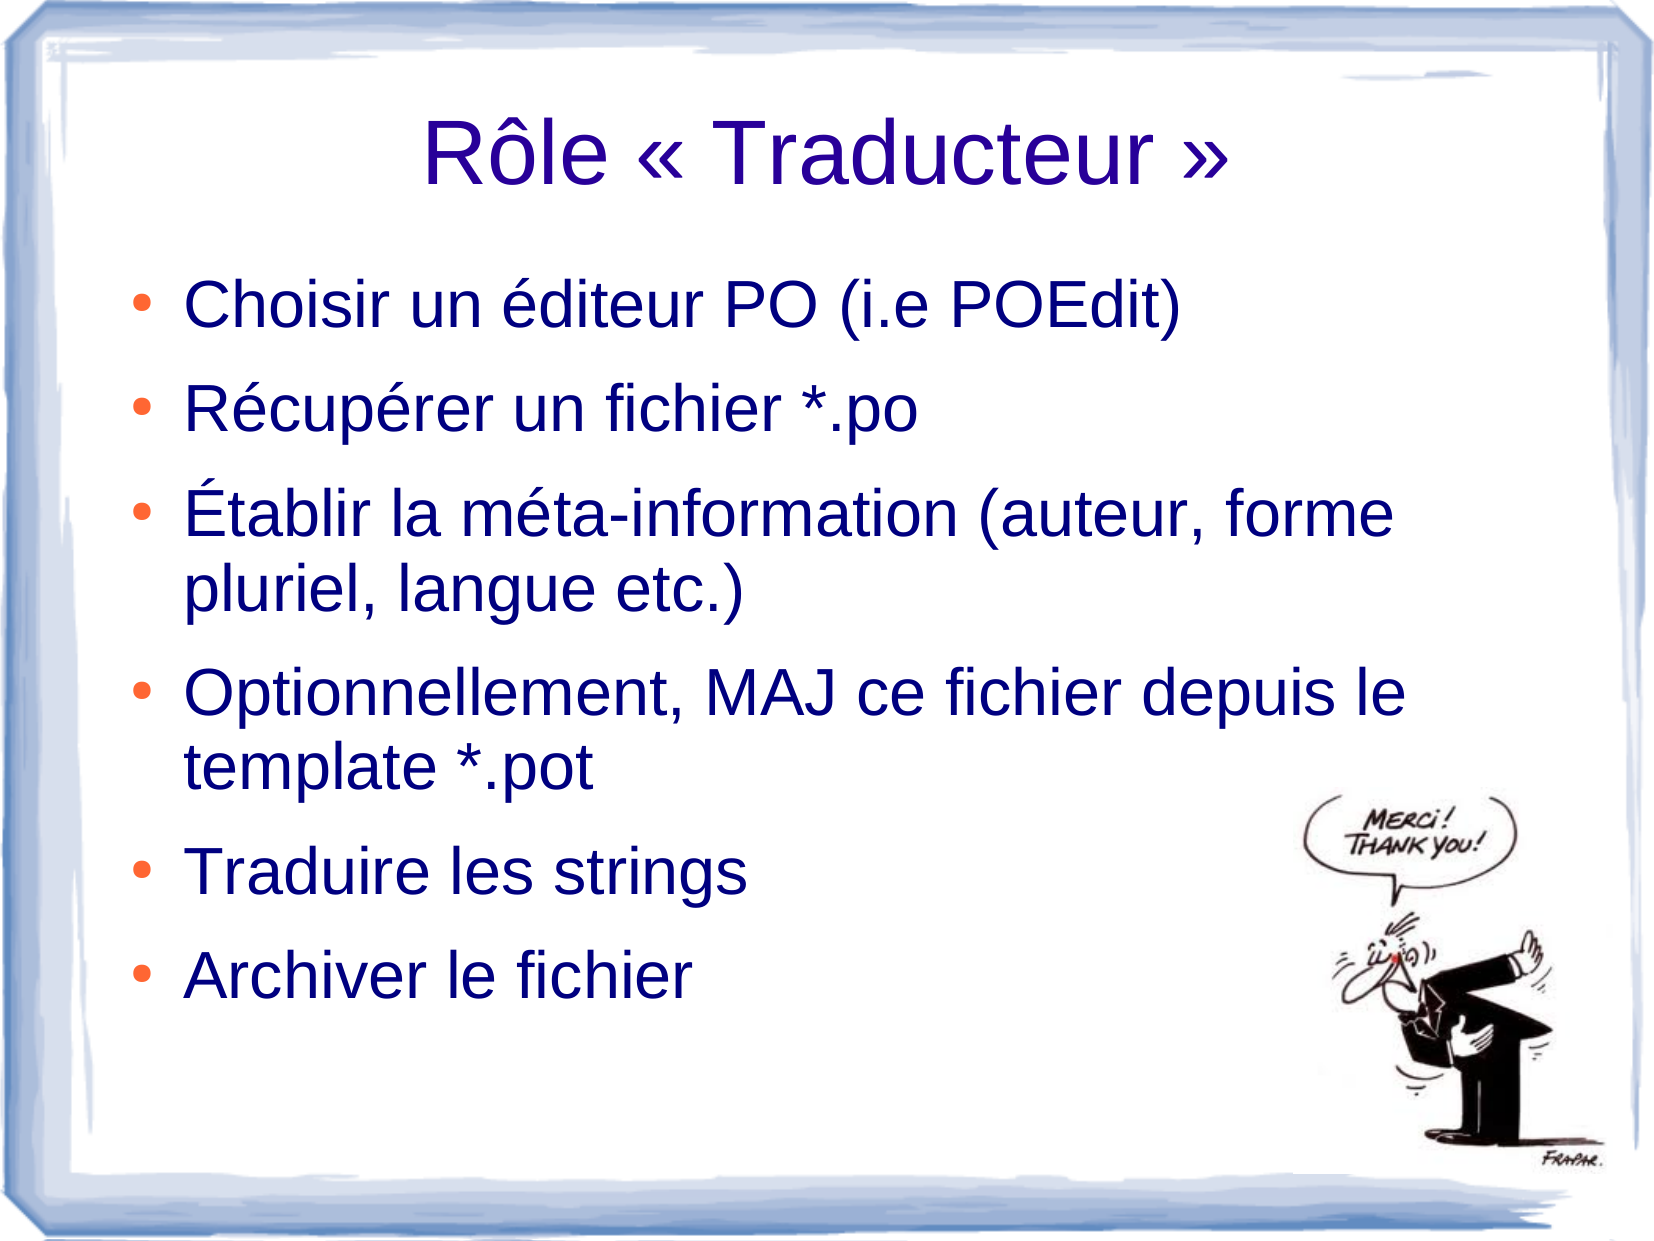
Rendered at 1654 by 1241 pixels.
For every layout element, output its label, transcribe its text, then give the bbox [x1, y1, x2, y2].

title Rôle « Traducteur » [82, 56, 1571, 250]
list Choisir un éditeur PO (i.e POEdit) Récupérer un fichier *.po Établir la méta-information (auteur, forme pluriel, langue etc.) Optionnellement, MAJ ce fichier depuis le template *.pot Traduire les strings Archiver le fichier [112, 267, 1566, 1071]
picture [0, 0, 1654, 1241]
